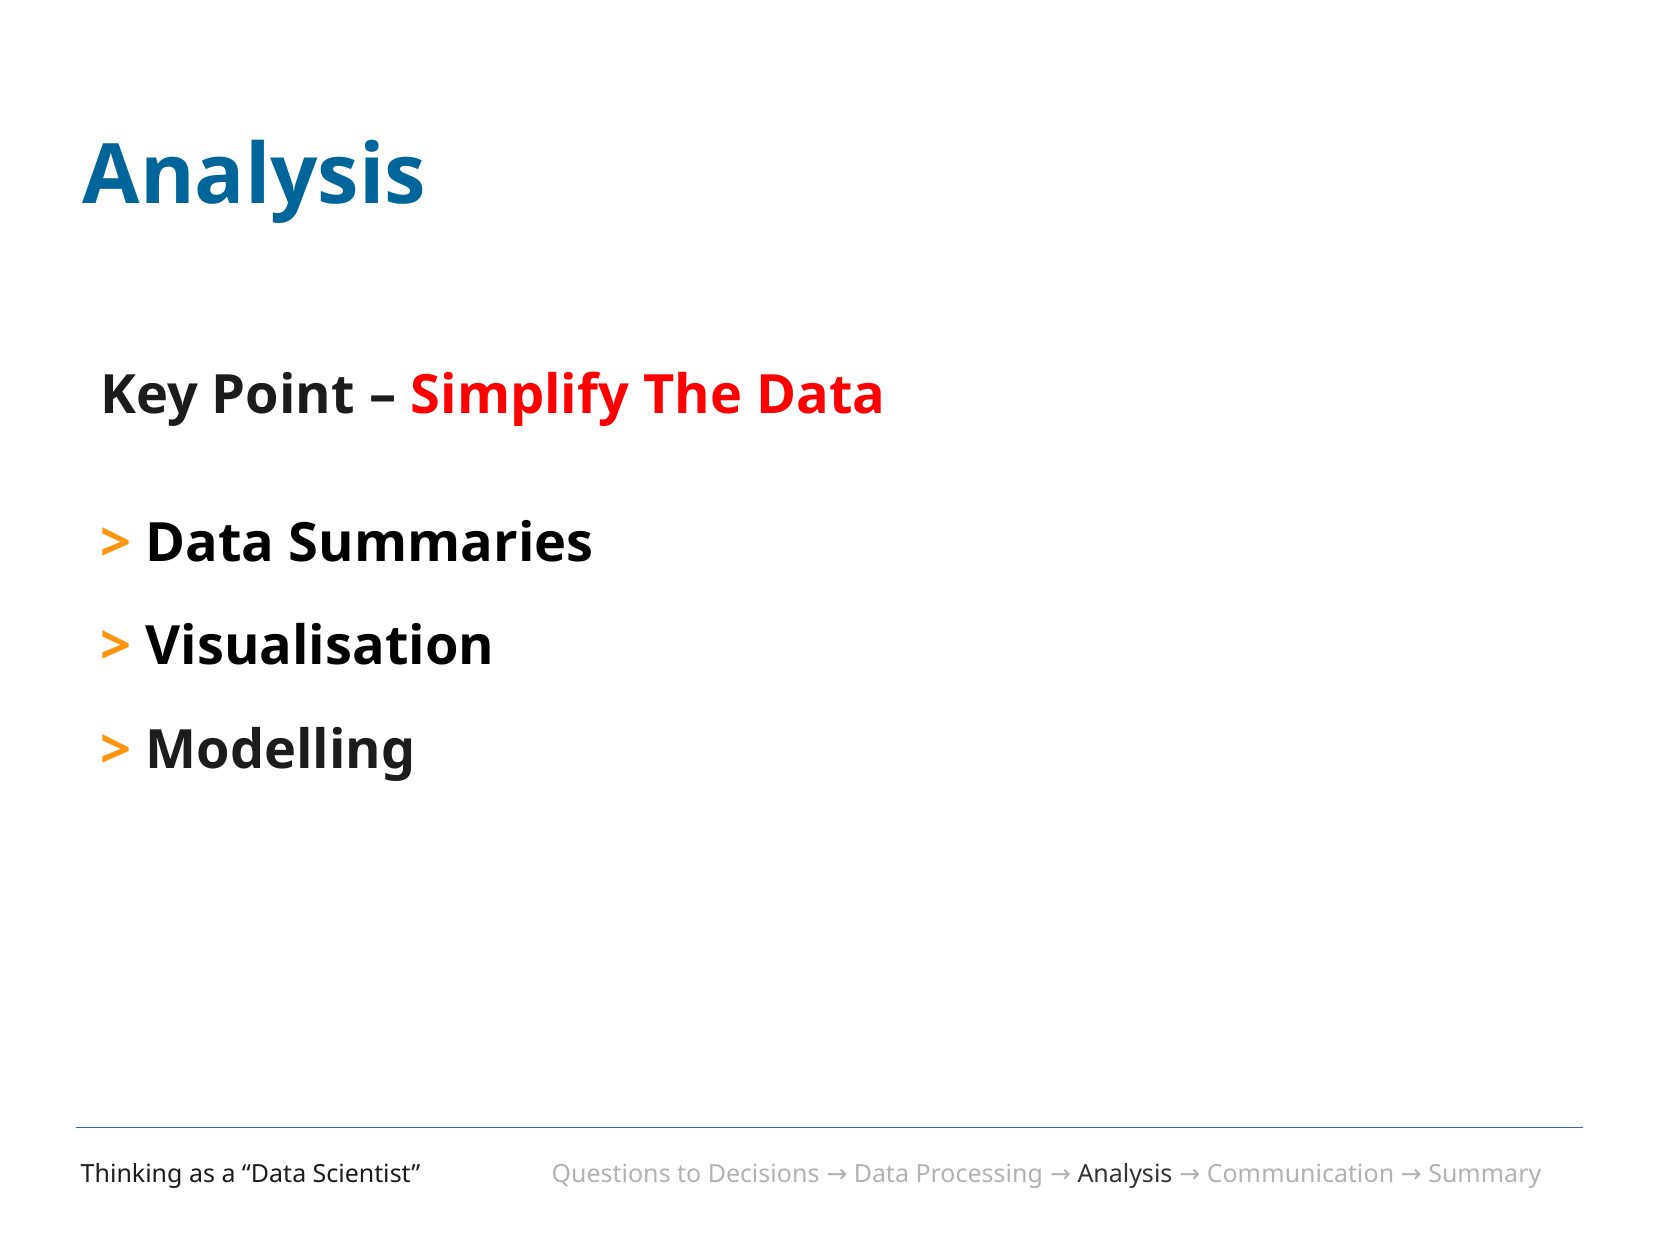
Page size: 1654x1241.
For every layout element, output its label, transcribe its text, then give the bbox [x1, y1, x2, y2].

text_box Thinking as a “Data Scientist” [65, 1148, 536, 1225]
list Key Point – Simplify The Data > Data Summaries > Visualisation > Modelling [82, 355, 1571, 1047]
text_box Questions to Decisions → Data Processing → Analysis → Communication → Summary [536, 1148, 1587, 1225]
title Analysis [82, 72, 1571, 271]
